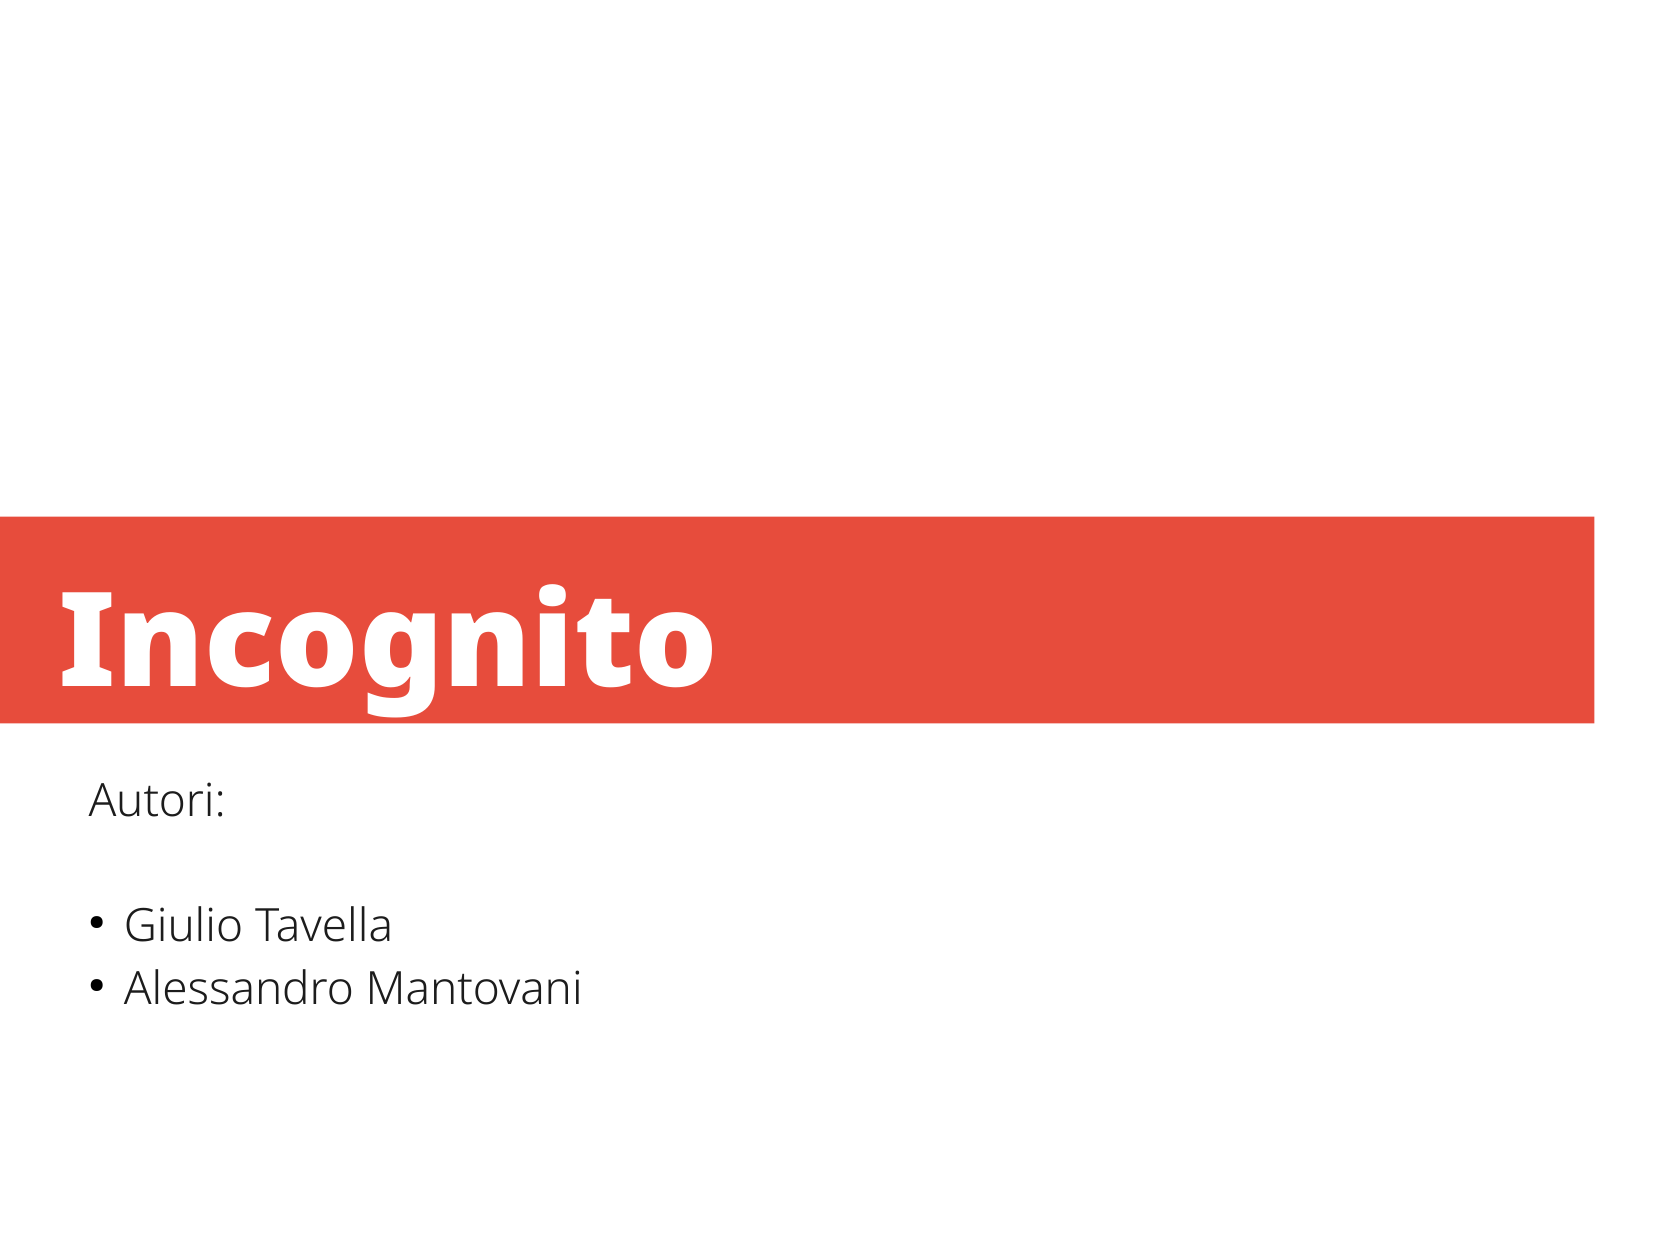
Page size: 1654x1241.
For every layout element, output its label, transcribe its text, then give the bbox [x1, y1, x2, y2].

subtitle Autori: Giulio Tavella Alessandro Mantovani [88, 767, 1595, 1182]
title Incognito [59, 546, 1595, 694]
